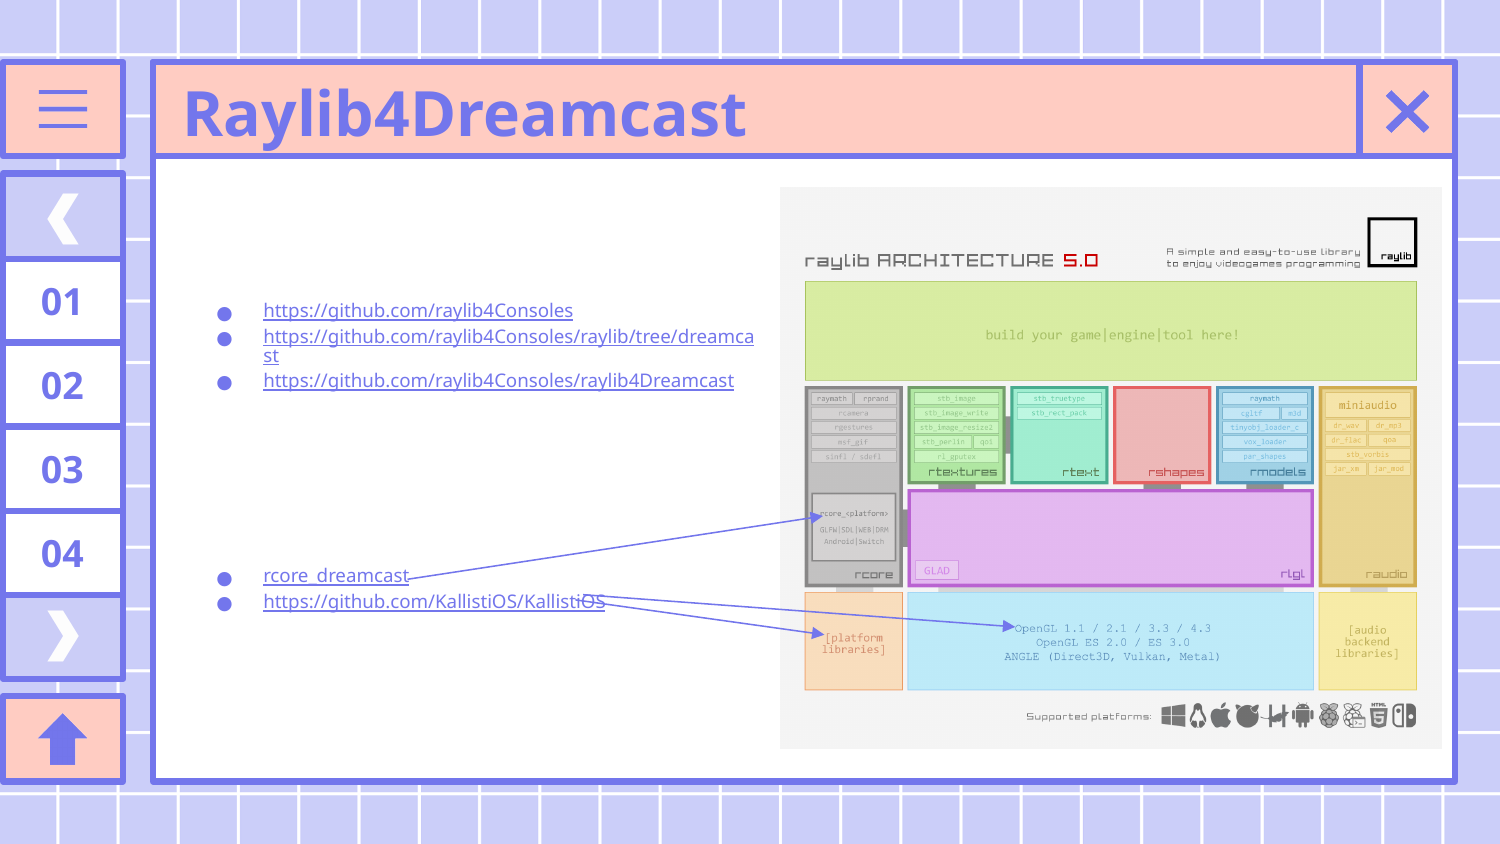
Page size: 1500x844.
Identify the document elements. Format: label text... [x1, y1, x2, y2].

picture [0, 0, 1500, 844]
picture [38, 90, 88, 128]
picture [37, 713, 87, 765]
text_box 03 [20, 449, 104, 487]
picture [38, 193, 88, 245]
text_box 04 [20, 533, 104, 572]
picture [38, 610, 88, 662]
subtitle https://github.com/raylib4Consoles https://github.com/raylib4Consoles/raylib/tree/dreamcast https://github.com/raylib4Consoles/raylib4Dreamcast [188, 92, 760, 344]
text_box 02 [20, 365, 104, 403]
title Raylib4Dreamcast [182, 64, 1318, 159]
subtitle rcore_dreamcast https://github.com/KallistiOS/KallistiOS [188, 344, 760, 835]
text_box 01 [20, 281, 104, 319]
